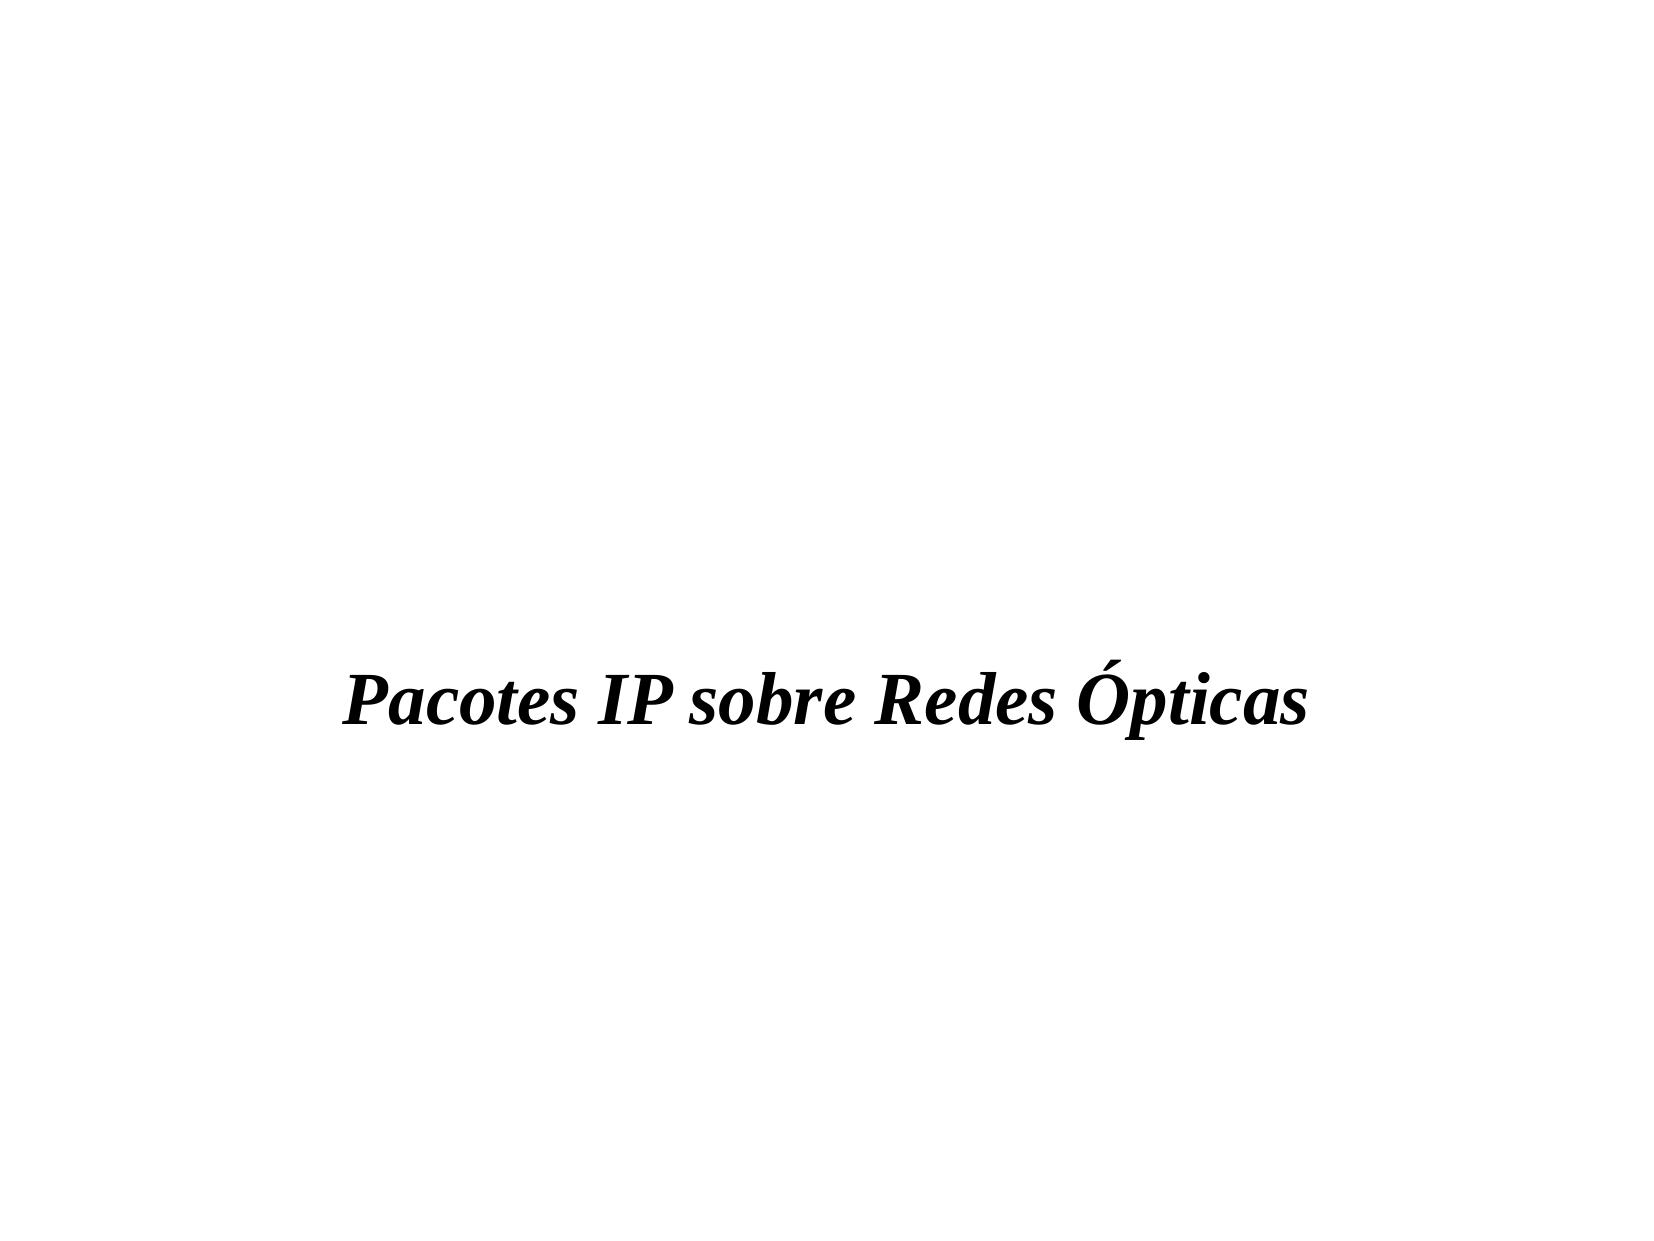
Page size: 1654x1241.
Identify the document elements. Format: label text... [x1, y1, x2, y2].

subtitle Pacotes IP sobre Redes Ópticas [82, 297, 1571, 1102]
